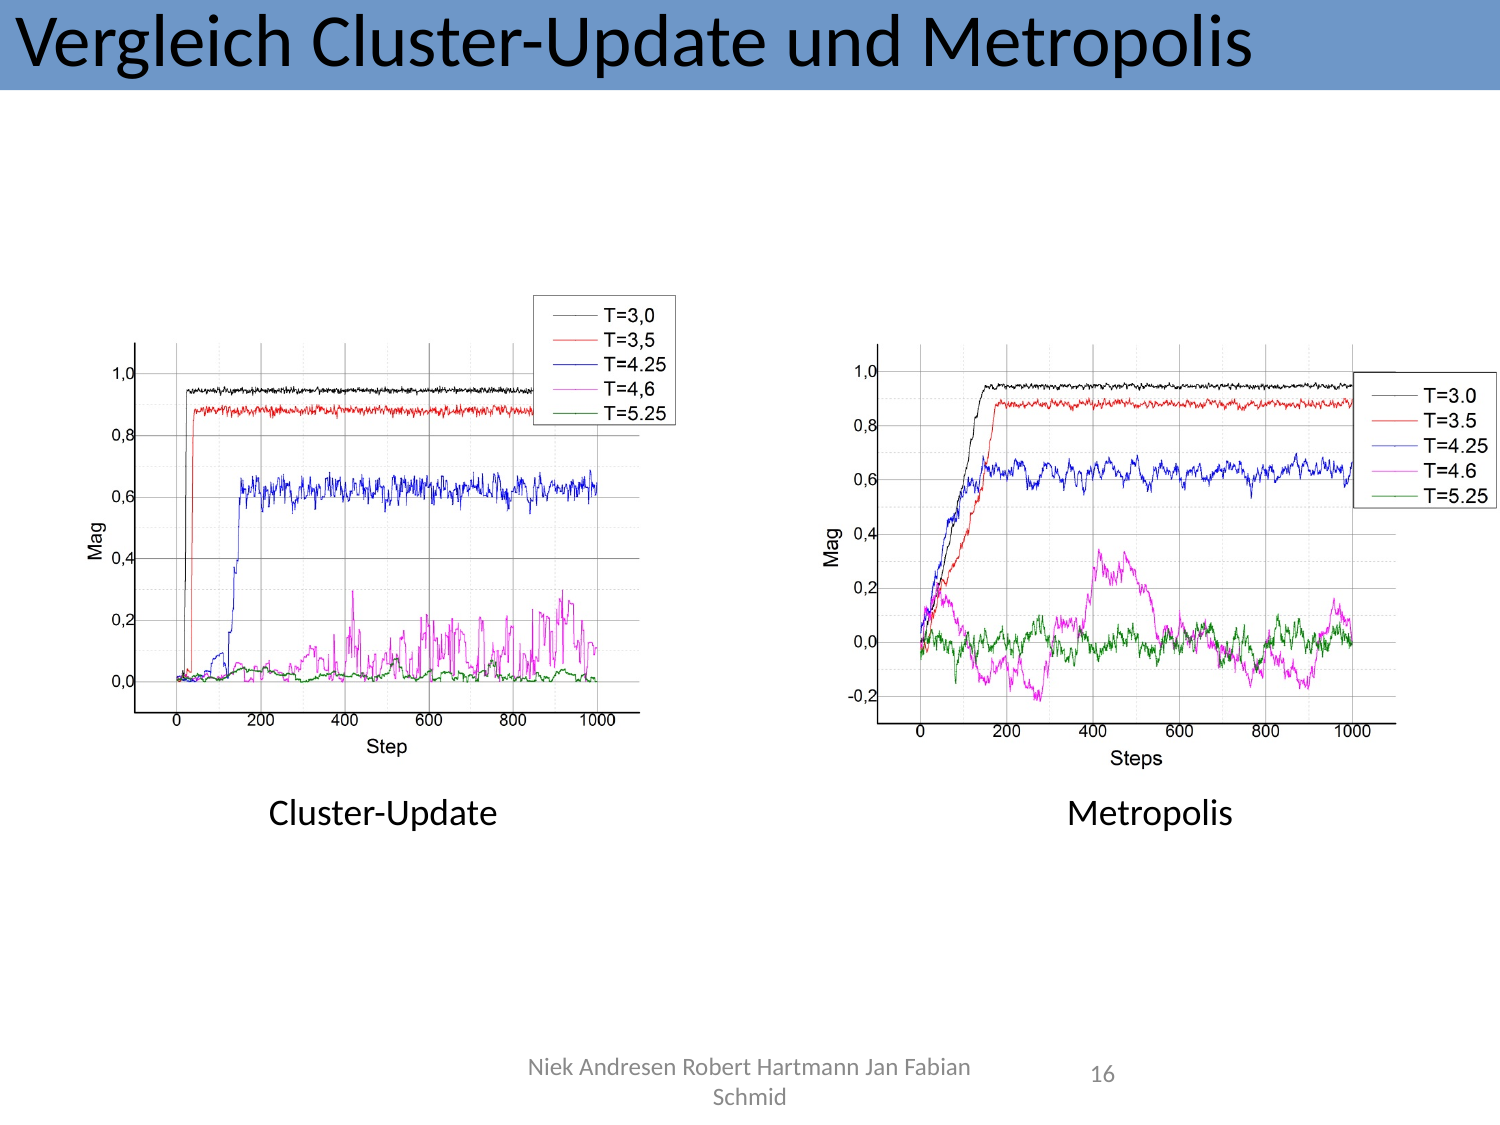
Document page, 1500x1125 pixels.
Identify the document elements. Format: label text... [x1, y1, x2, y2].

text_box Metropolis [1051, 780, 1249, 841]
text_box <Nummer> [1074, 1042, 1426, 1103]
text_box Vergleich Cluster-Update und Metropolis [0, 0, 1500, 91]
picture [2, 283, 1500, 811]
text_box Cluster-Update [253, 780, 514, 841]
text_box Niek Andresen Robert Hartmann Jan Fabian Schmid [512, 1042, 988, 1103]
